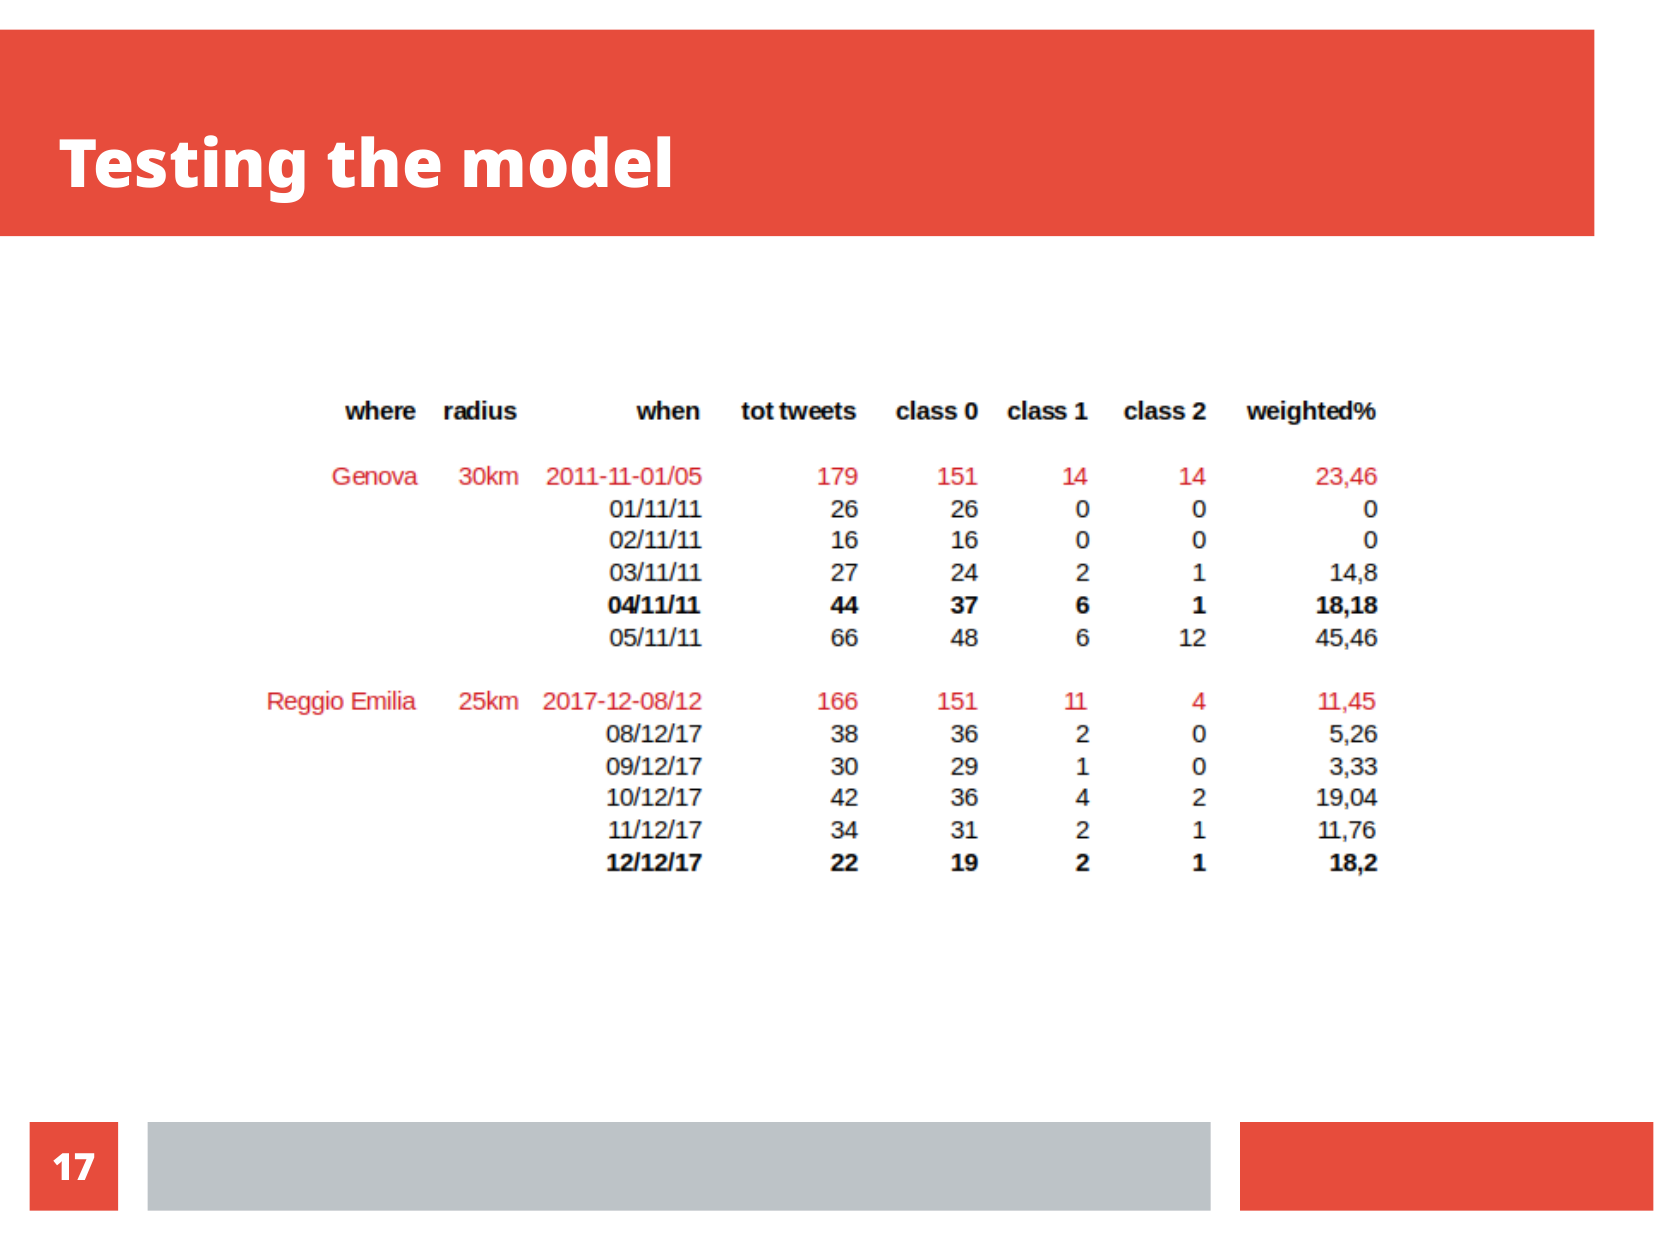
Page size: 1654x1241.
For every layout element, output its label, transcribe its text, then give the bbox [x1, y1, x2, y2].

picture [236, 377, 1441, 916]
title Testing the model [59, 59, 1595, 207]
